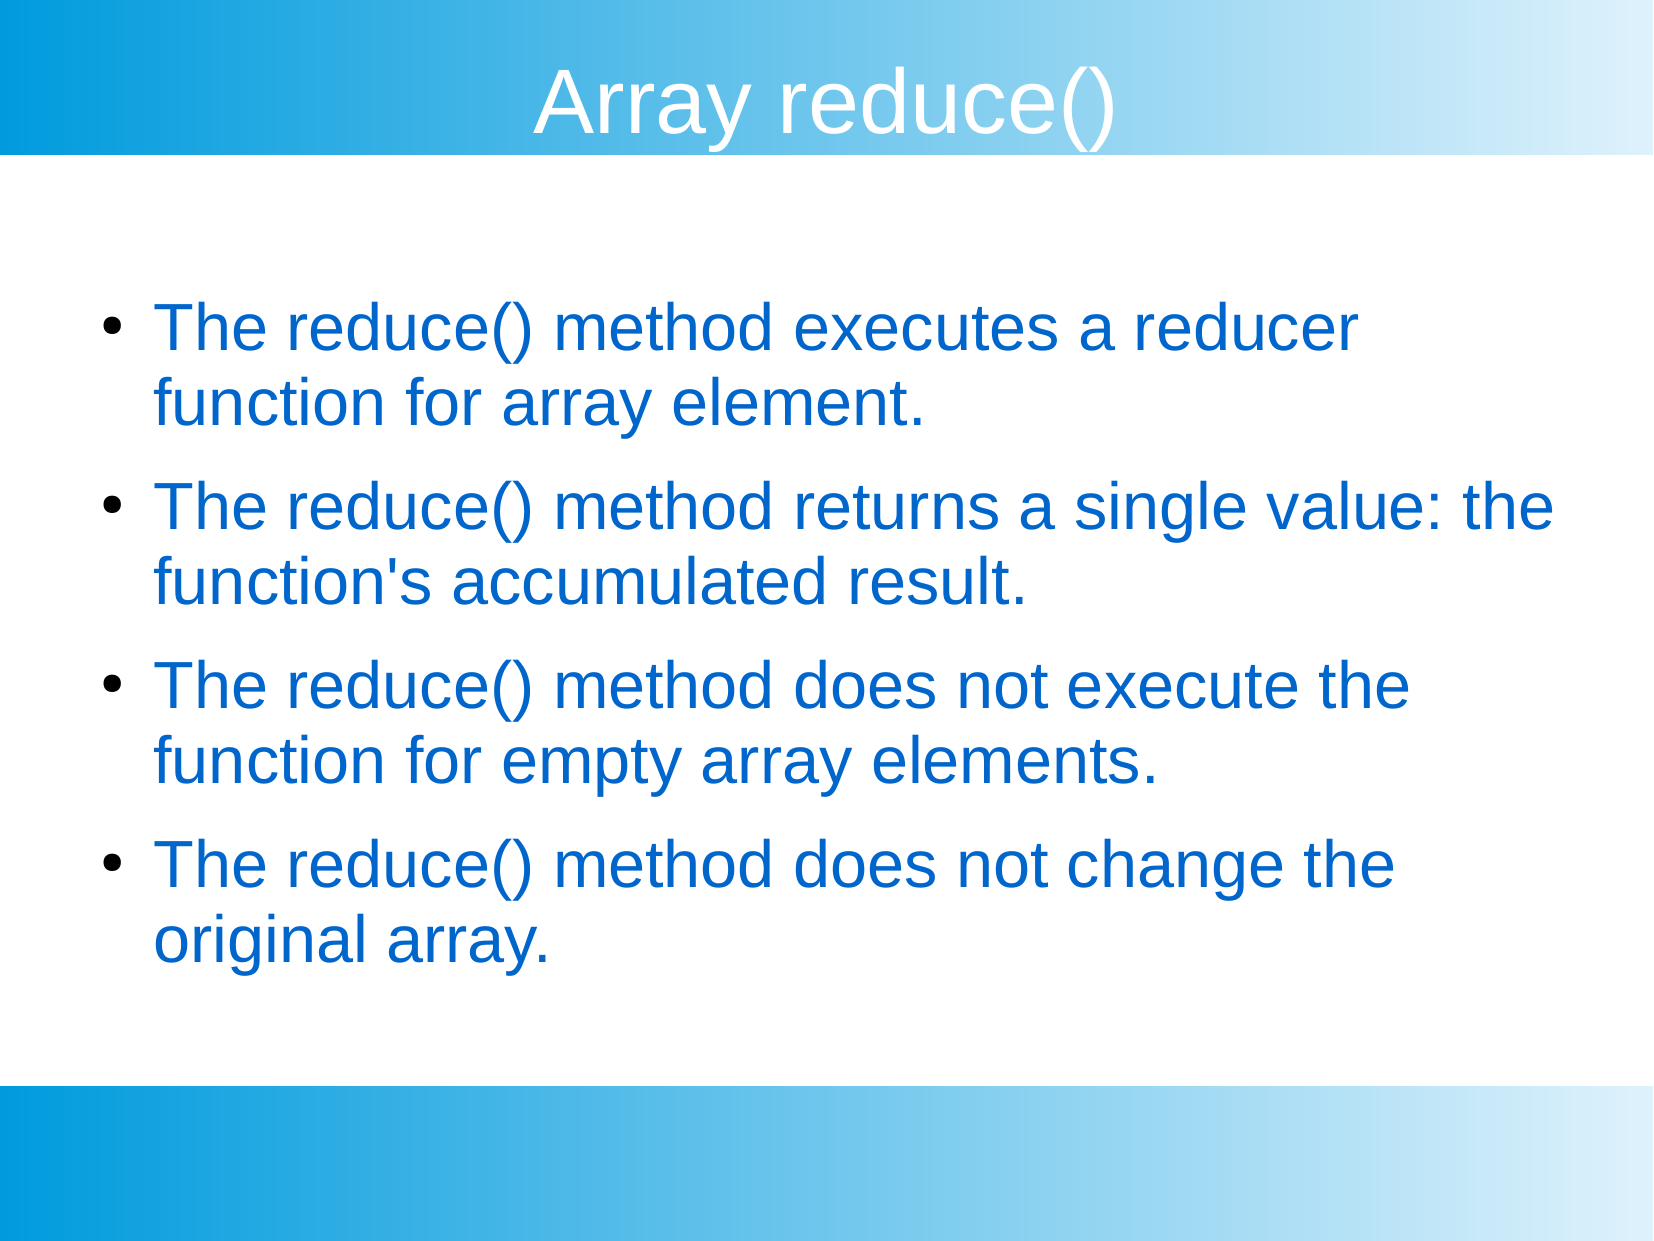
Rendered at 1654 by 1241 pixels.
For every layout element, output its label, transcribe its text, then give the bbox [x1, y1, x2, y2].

list The reduce() method executes a reducer function for array element. The reduce() method returns a single value: the function's accumulated result. The reduce() method does not execute the function for empty array elements. The reduce() method does not change the original array. [82, 290, 1571, 1010]
title Array reduce() [82, 49, 1571, 155]
